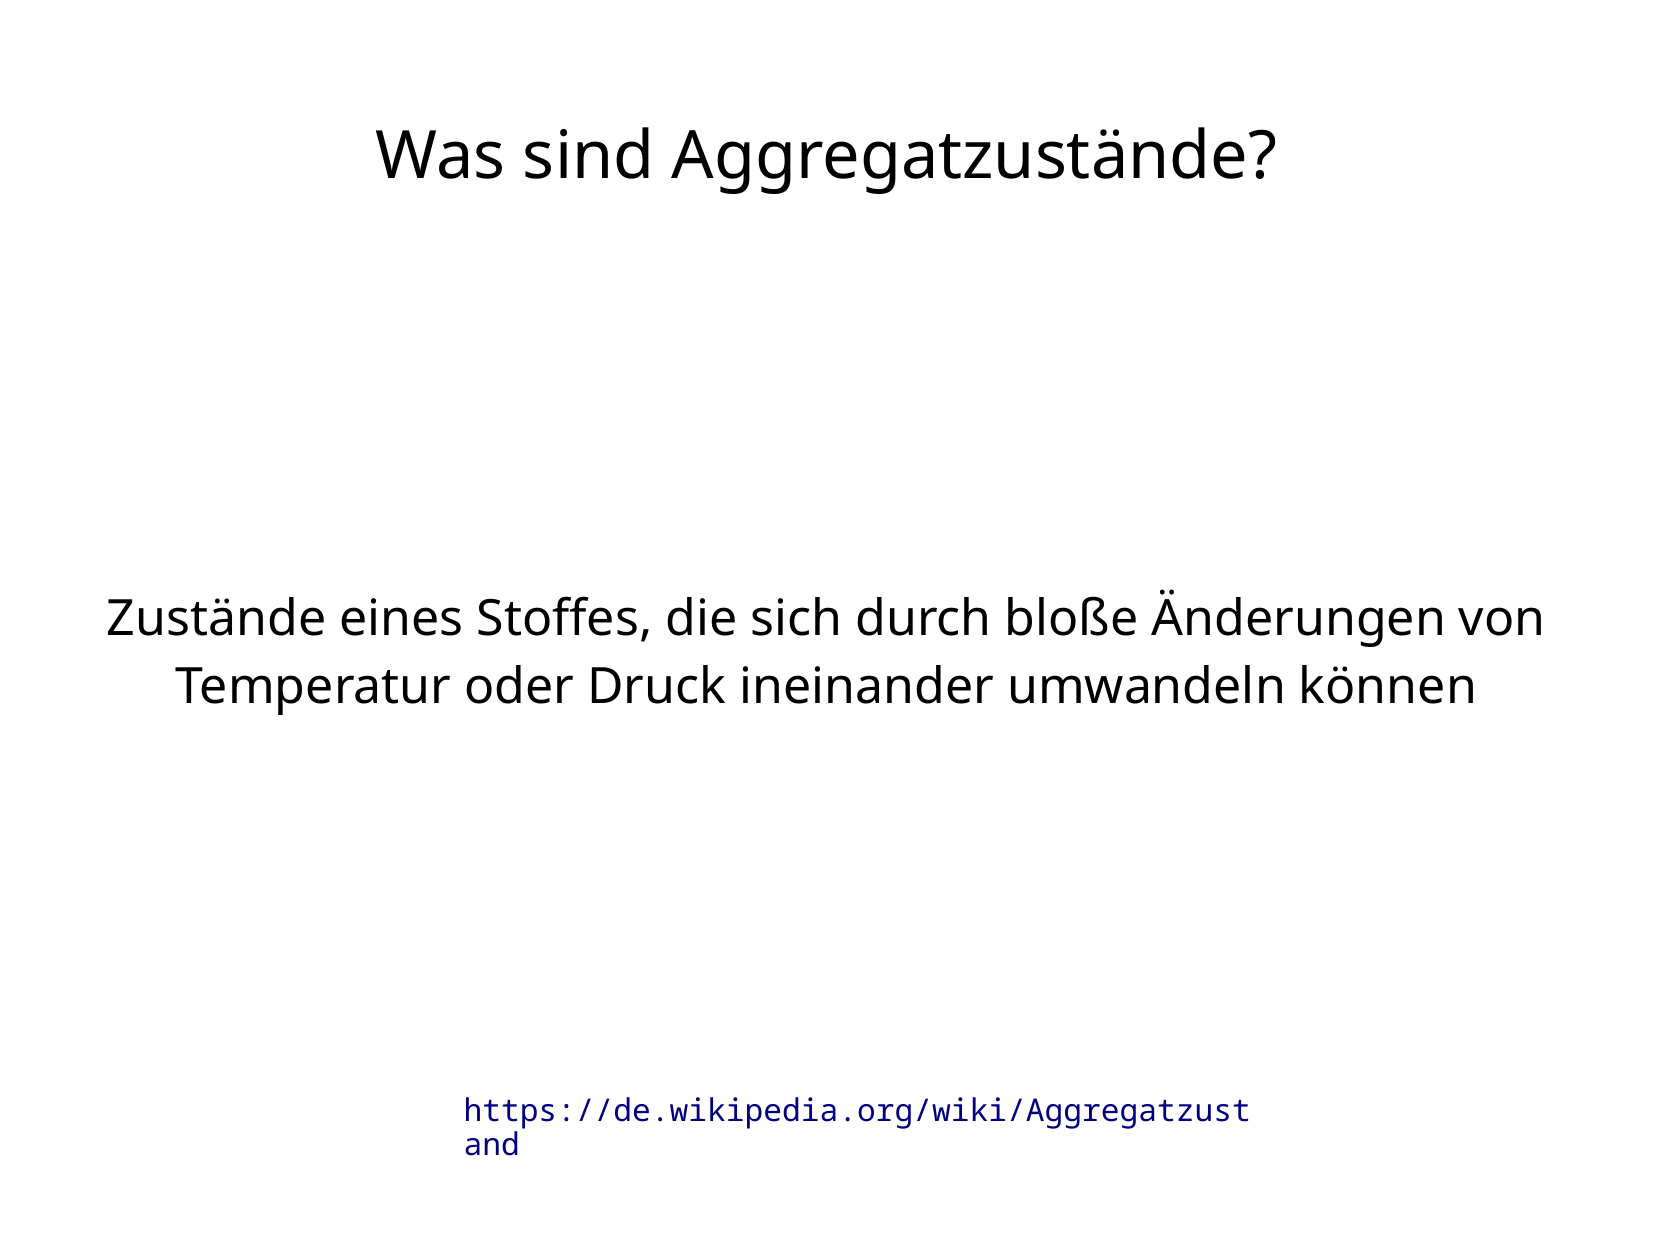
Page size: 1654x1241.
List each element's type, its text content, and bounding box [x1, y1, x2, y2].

text_box https://de.wikipedia.org/wiki/Aggregatzustand [448, 1080, 1276, 1133]
title Was sind Aggregatzustände? [82, 49, 1571, 257]
subtitle Zustände eines Stoffes, die sich durch bloße Änderungen von Temperatur oder Druck ineinander umwandeln können [82, 290, 1571, 1010]
